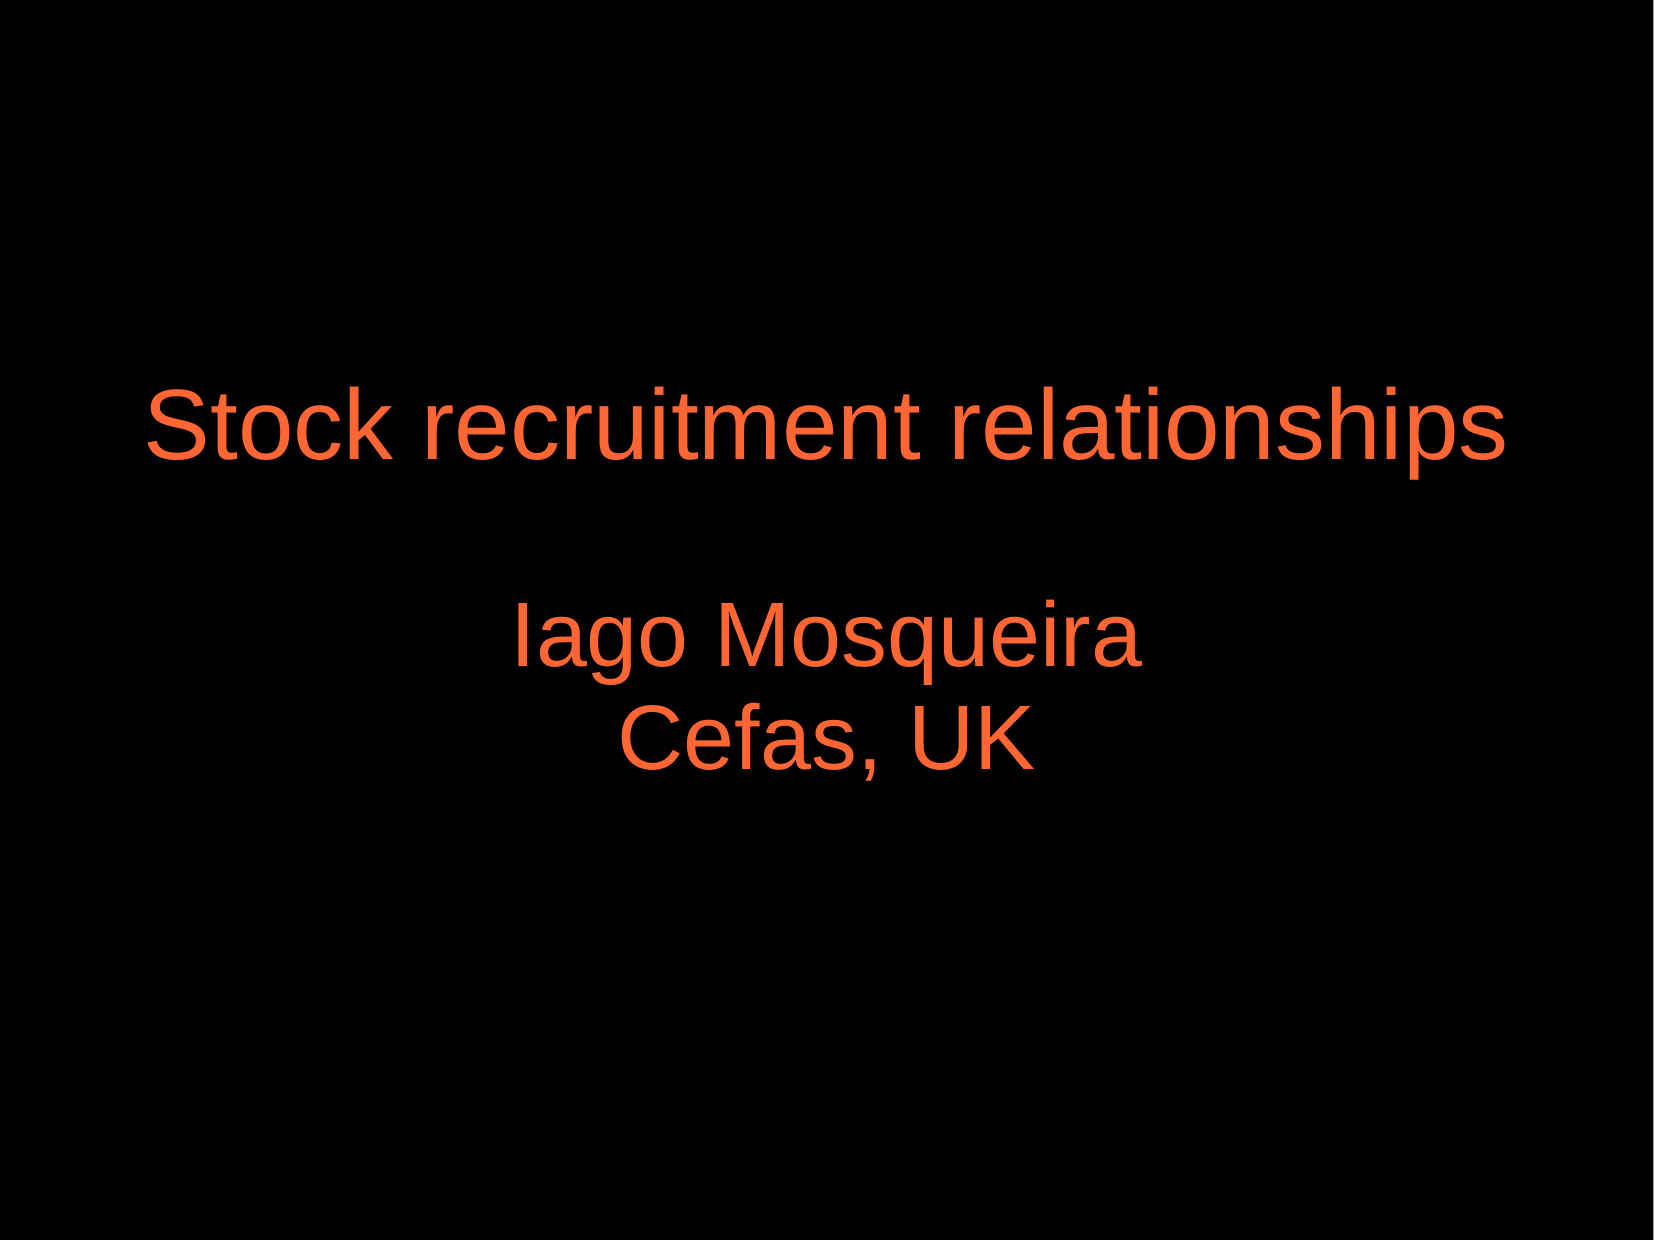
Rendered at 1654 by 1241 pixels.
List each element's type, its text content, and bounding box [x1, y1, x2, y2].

subtitle Stock recruitment relationships Iago Mosqueira Cefas, UK [82, 49, 1571, 1109]
